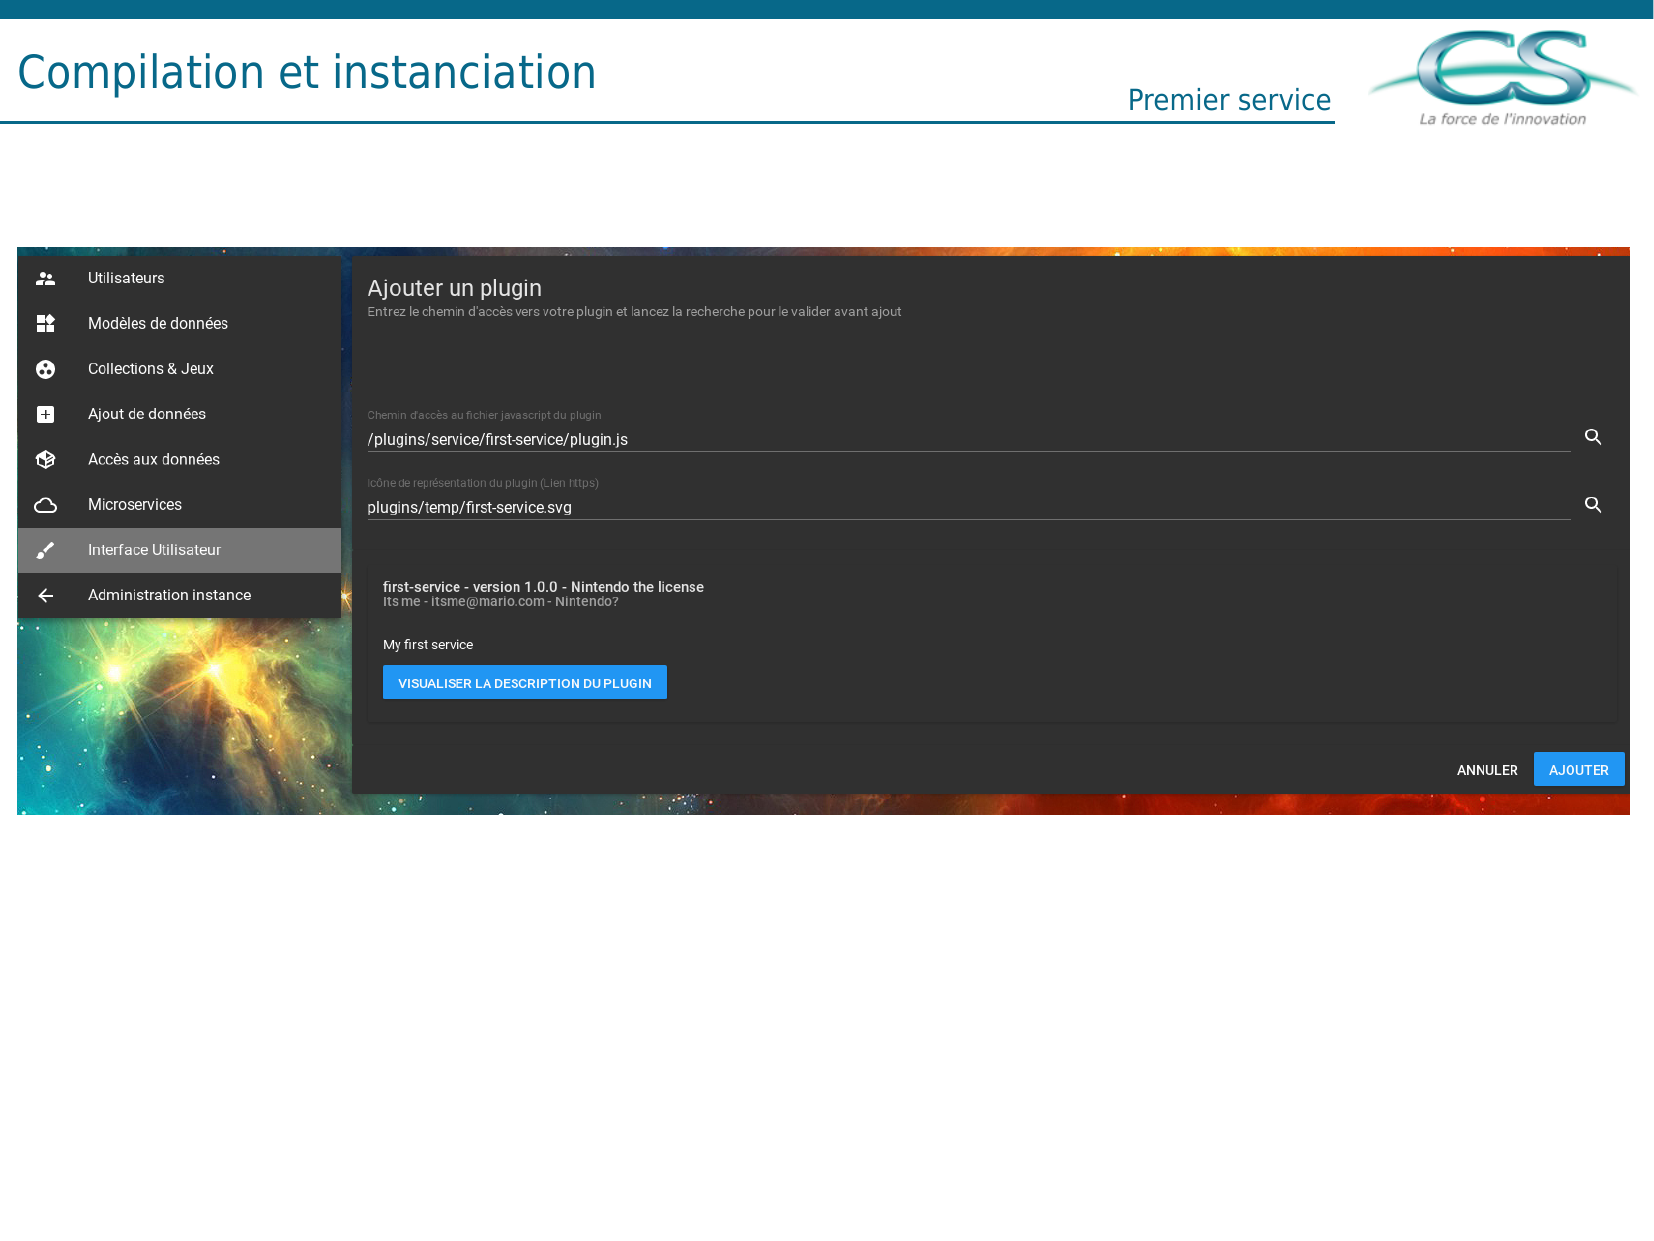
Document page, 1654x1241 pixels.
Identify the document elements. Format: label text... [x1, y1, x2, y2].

title Compilation et instanciation [17, 46, 1368, 106]
picture [17, 247, 1630, 815]
text_box Premier service [1116, 71, 1359, 164]
picture [1368, 28, 1642, 128]
